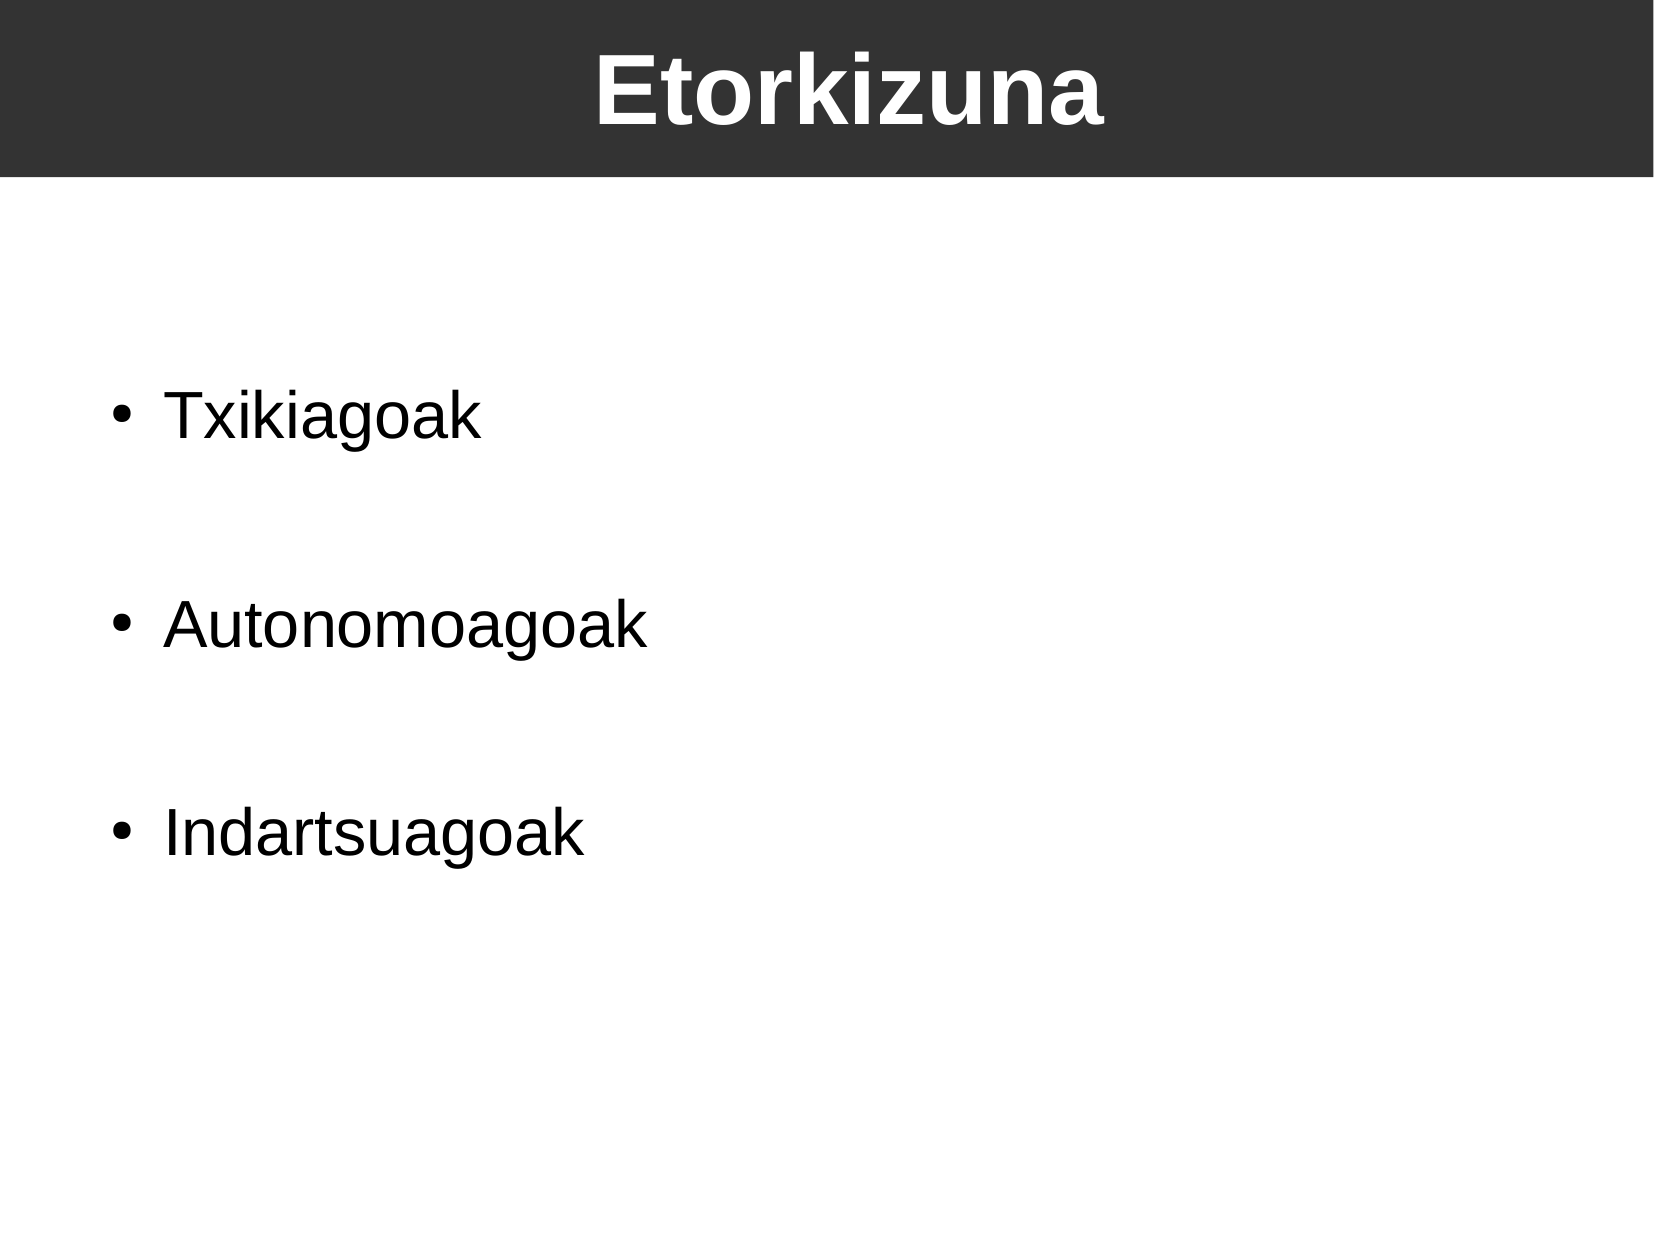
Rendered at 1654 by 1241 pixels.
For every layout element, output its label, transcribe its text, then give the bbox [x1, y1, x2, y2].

text_box Etorkizuna [578, 26, 1120, 154]
text_box [0, 0, 1654, 178]
list Txikiagoak Autonomoagoak Indartsuagoak [92, 377, 1548, 945]
